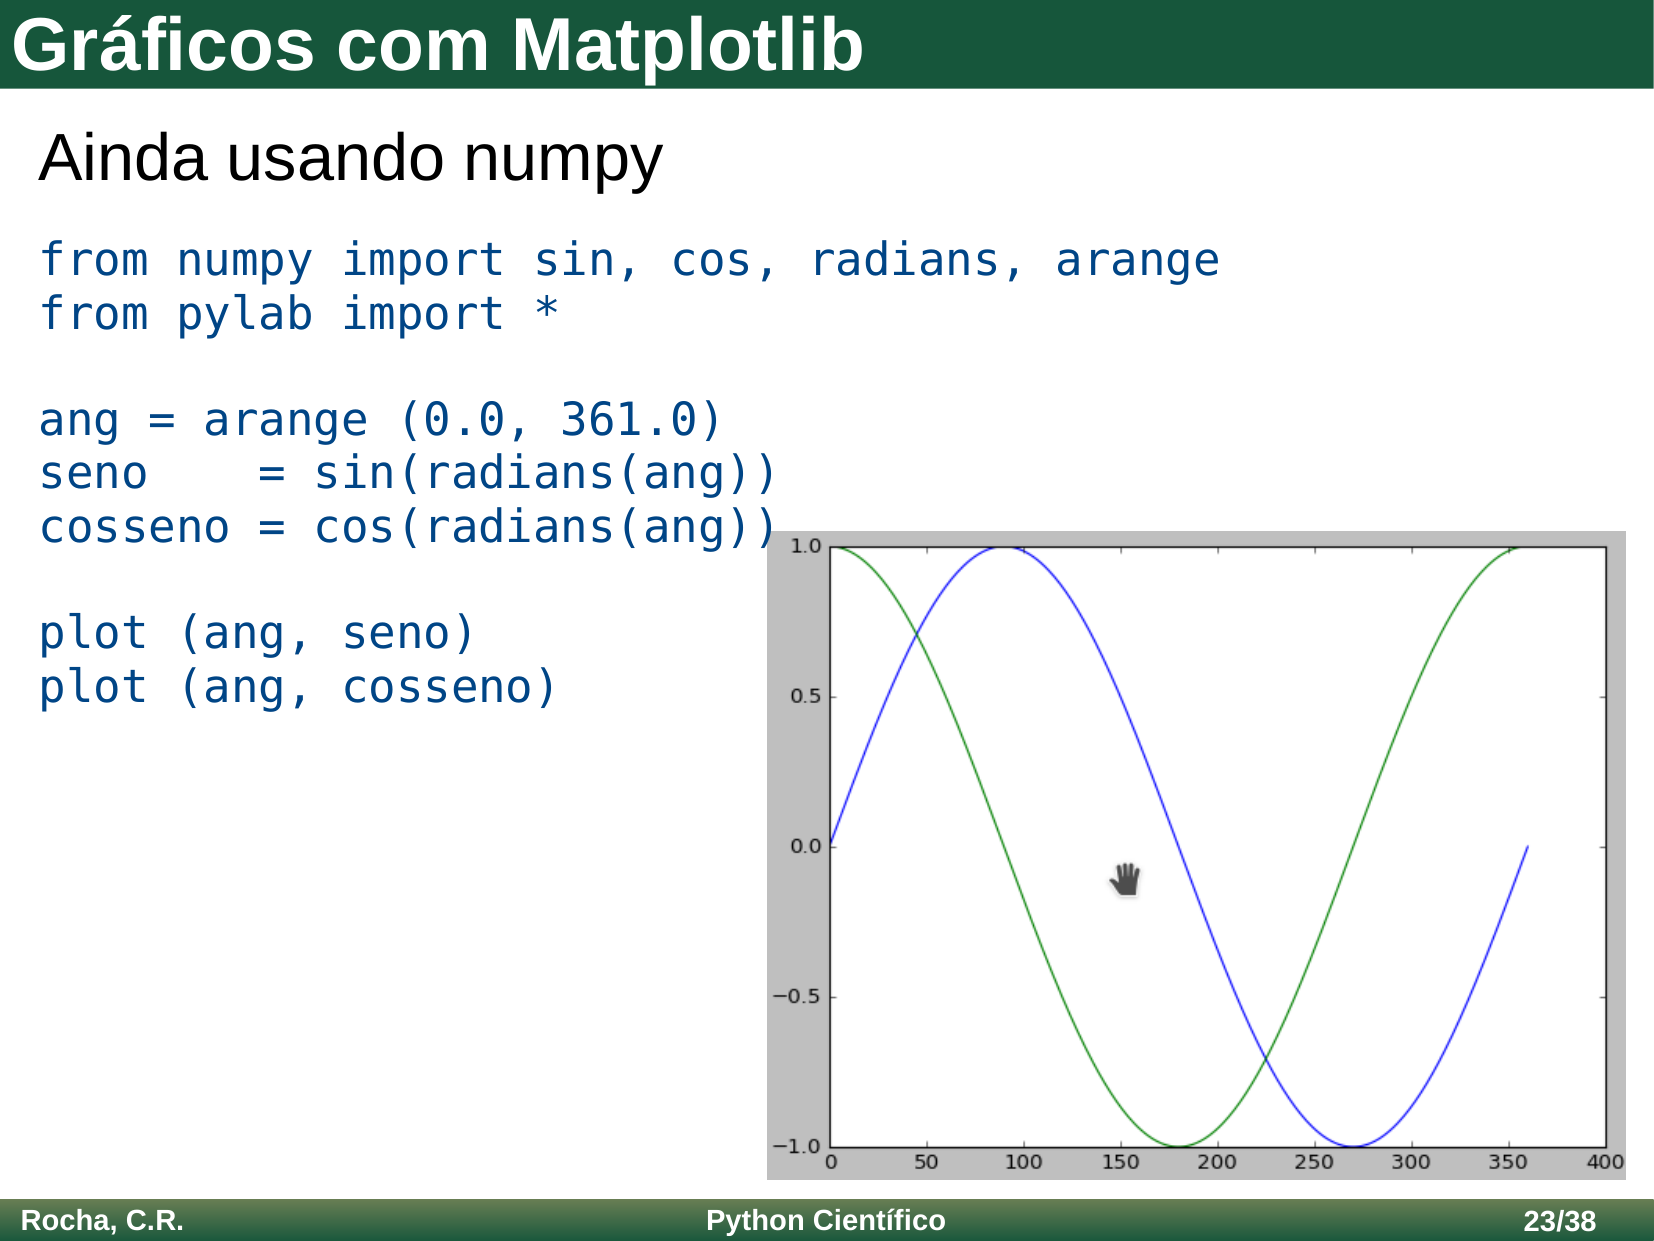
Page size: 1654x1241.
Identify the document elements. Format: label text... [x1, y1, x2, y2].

picture [767, 531, 1626, 1180]
title Gráficos com Matplotlib [11, 0, 1625, 89]
text_box Ainda usando numpy [23, 112, 762, 202]
text_box from numpy import sin, cos, radians, arange from pylab import * ang = arange (0.0, 361.0) seno = sin(radians(ang)) cosseno = cos(radians(ang)) plot (ang, seno) plot (ang, cosseno) [23, 225, 1241, 987]
